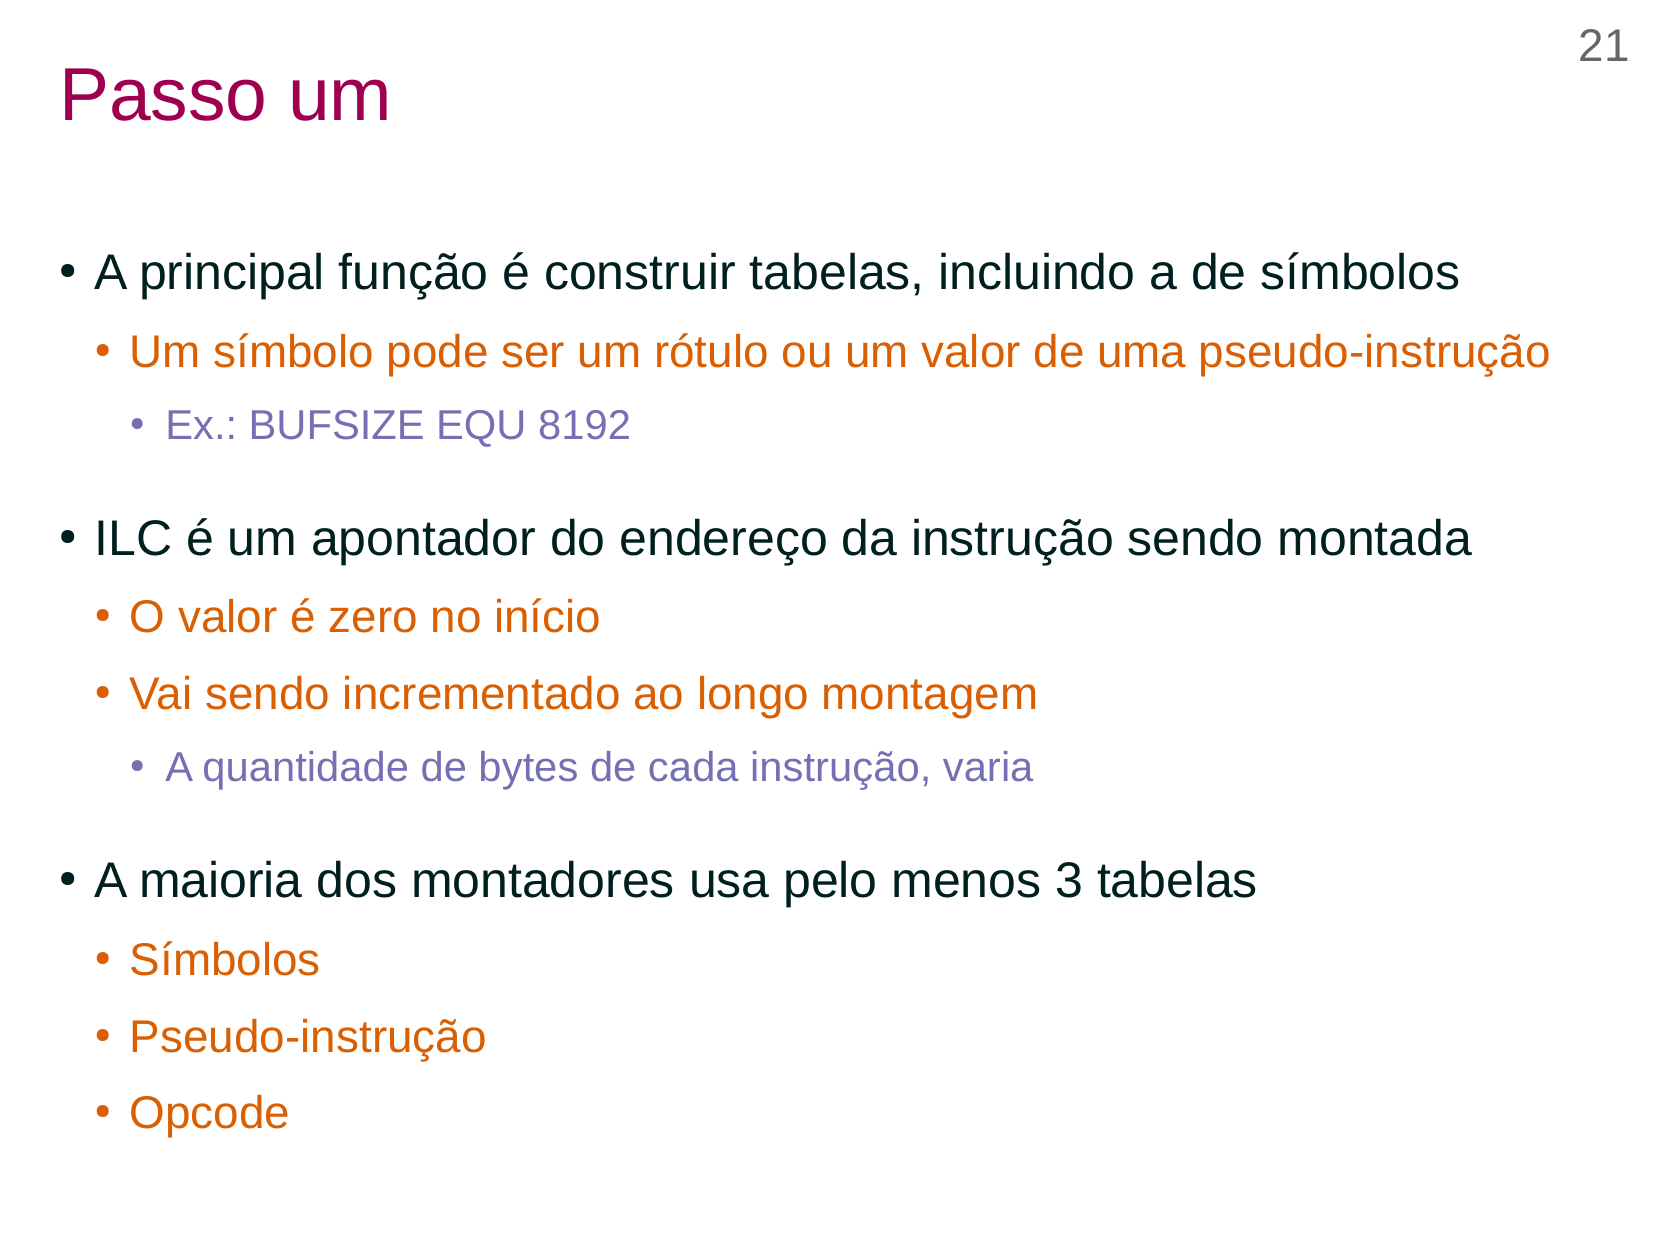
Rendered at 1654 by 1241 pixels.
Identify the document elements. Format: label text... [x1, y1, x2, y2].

title Passo um [59, 29, 1595, 148]
list A principal função é construir tabelas, incluindo a de símbolos Um símbolo pode ser um rótulo ou um valor de uma pseudo-instrução Ex.: BUFSIZE EQU 8192 ILC é um apontador do endereço da instrução sendo montada O valor é zero no início Vai sendo incrementado ao longo montagem A quantidade de bytes de cada instrução, varia A maioria dos montadores usa pelo menos 3 tabelas Símbolos Pseudo-instrução Opcode [59, 236, 1595, 1211]
